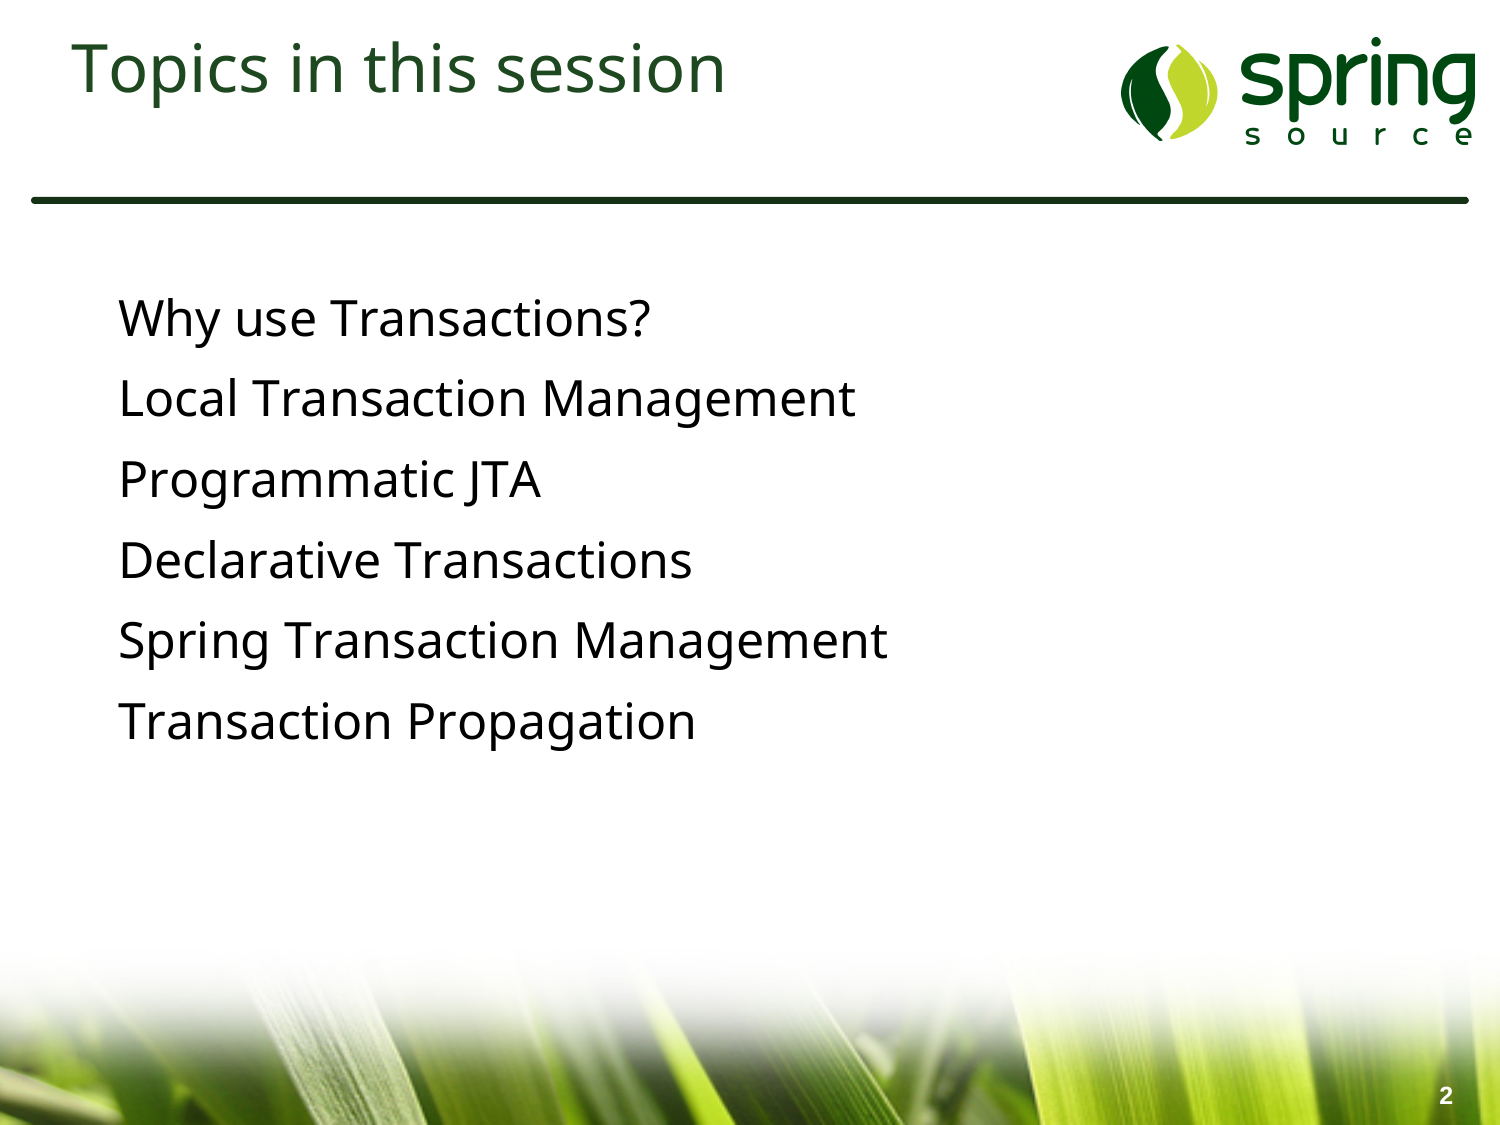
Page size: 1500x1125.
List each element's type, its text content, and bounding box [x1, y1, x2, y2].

title Topics in this session [56, 13, 1089, 176]
picture [1121, 37, 1475, 145]
picture [0, 944, 1500, 1125]
list Why use Transactions? Local Transaction Management Programmatic JTA Declarative Transactions Spring Transaction Management Transaction Propagation [103, 275, 1394, 938]
